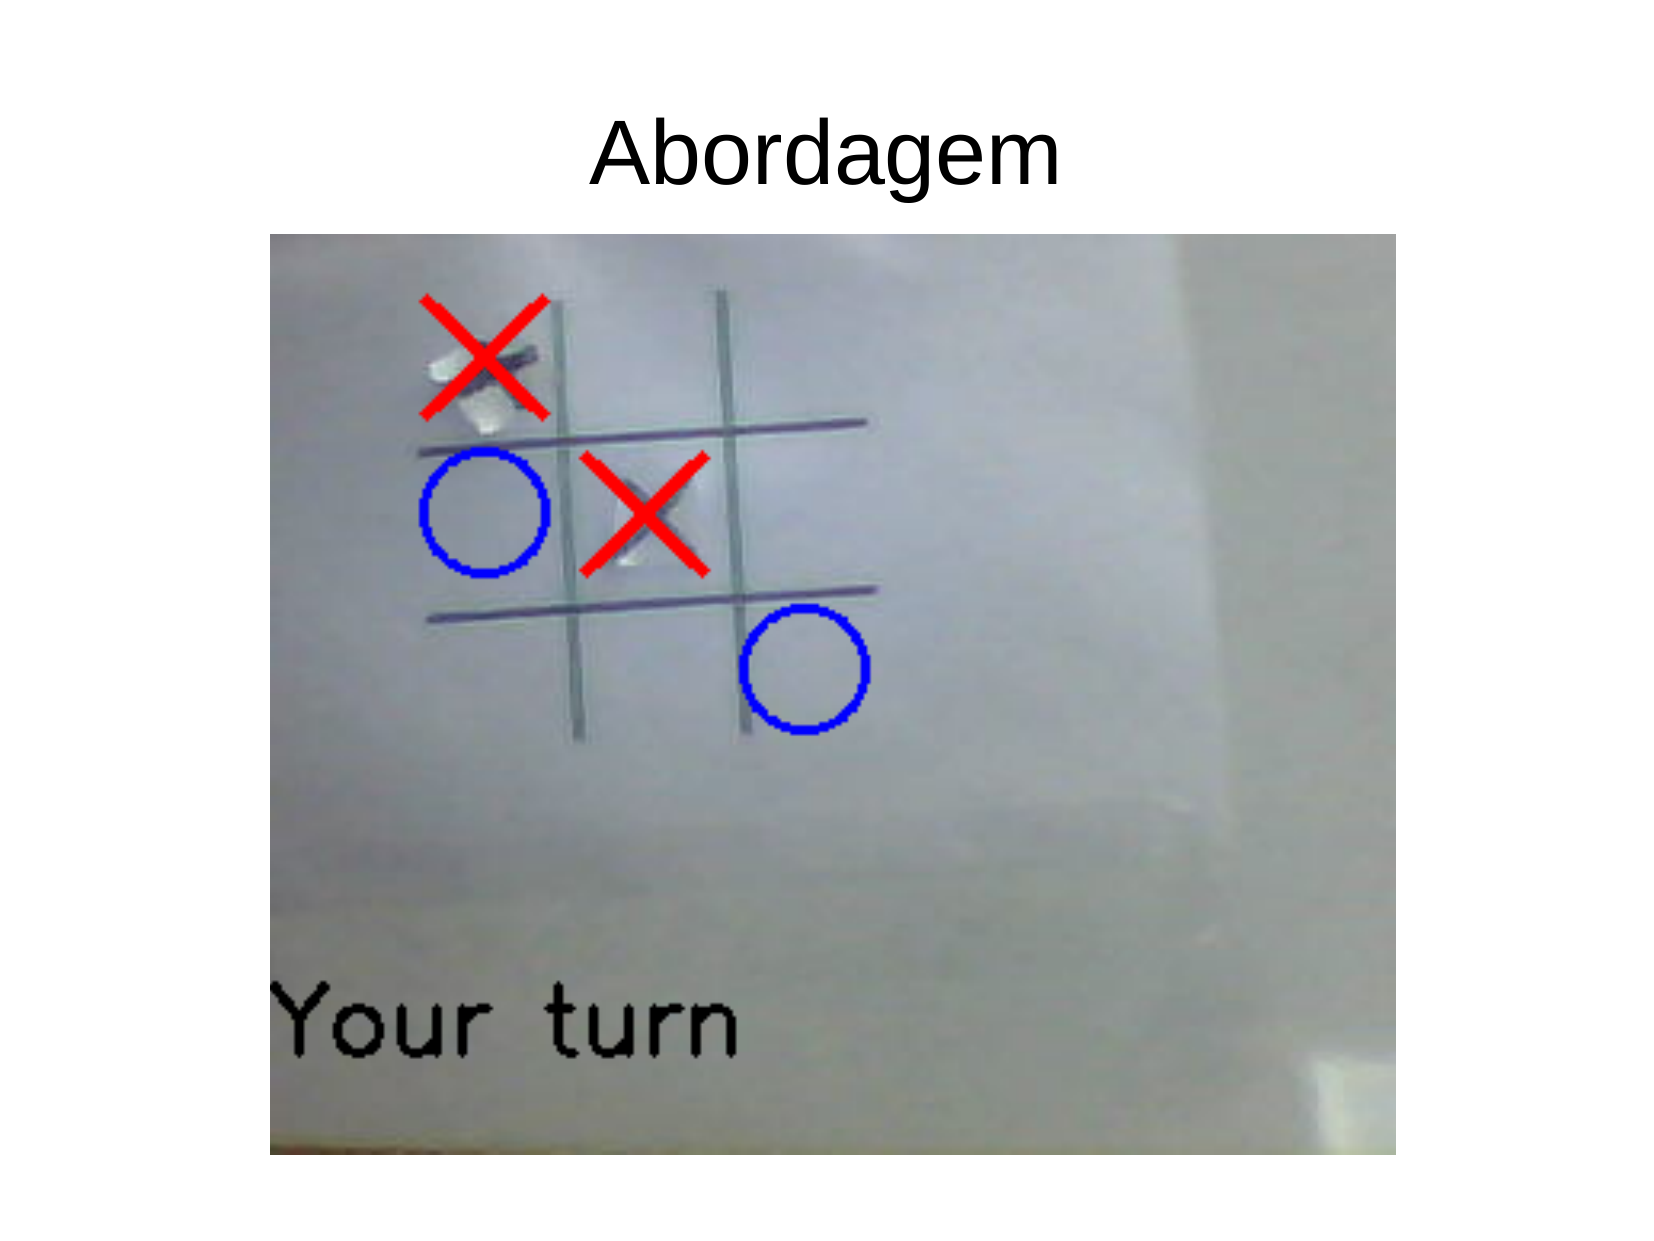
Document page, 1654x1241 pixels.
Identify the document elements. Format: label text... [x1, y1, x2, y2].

picture [270, 234, 1396, 1156]
title Abordagem [82, 49, 1571, 257]
